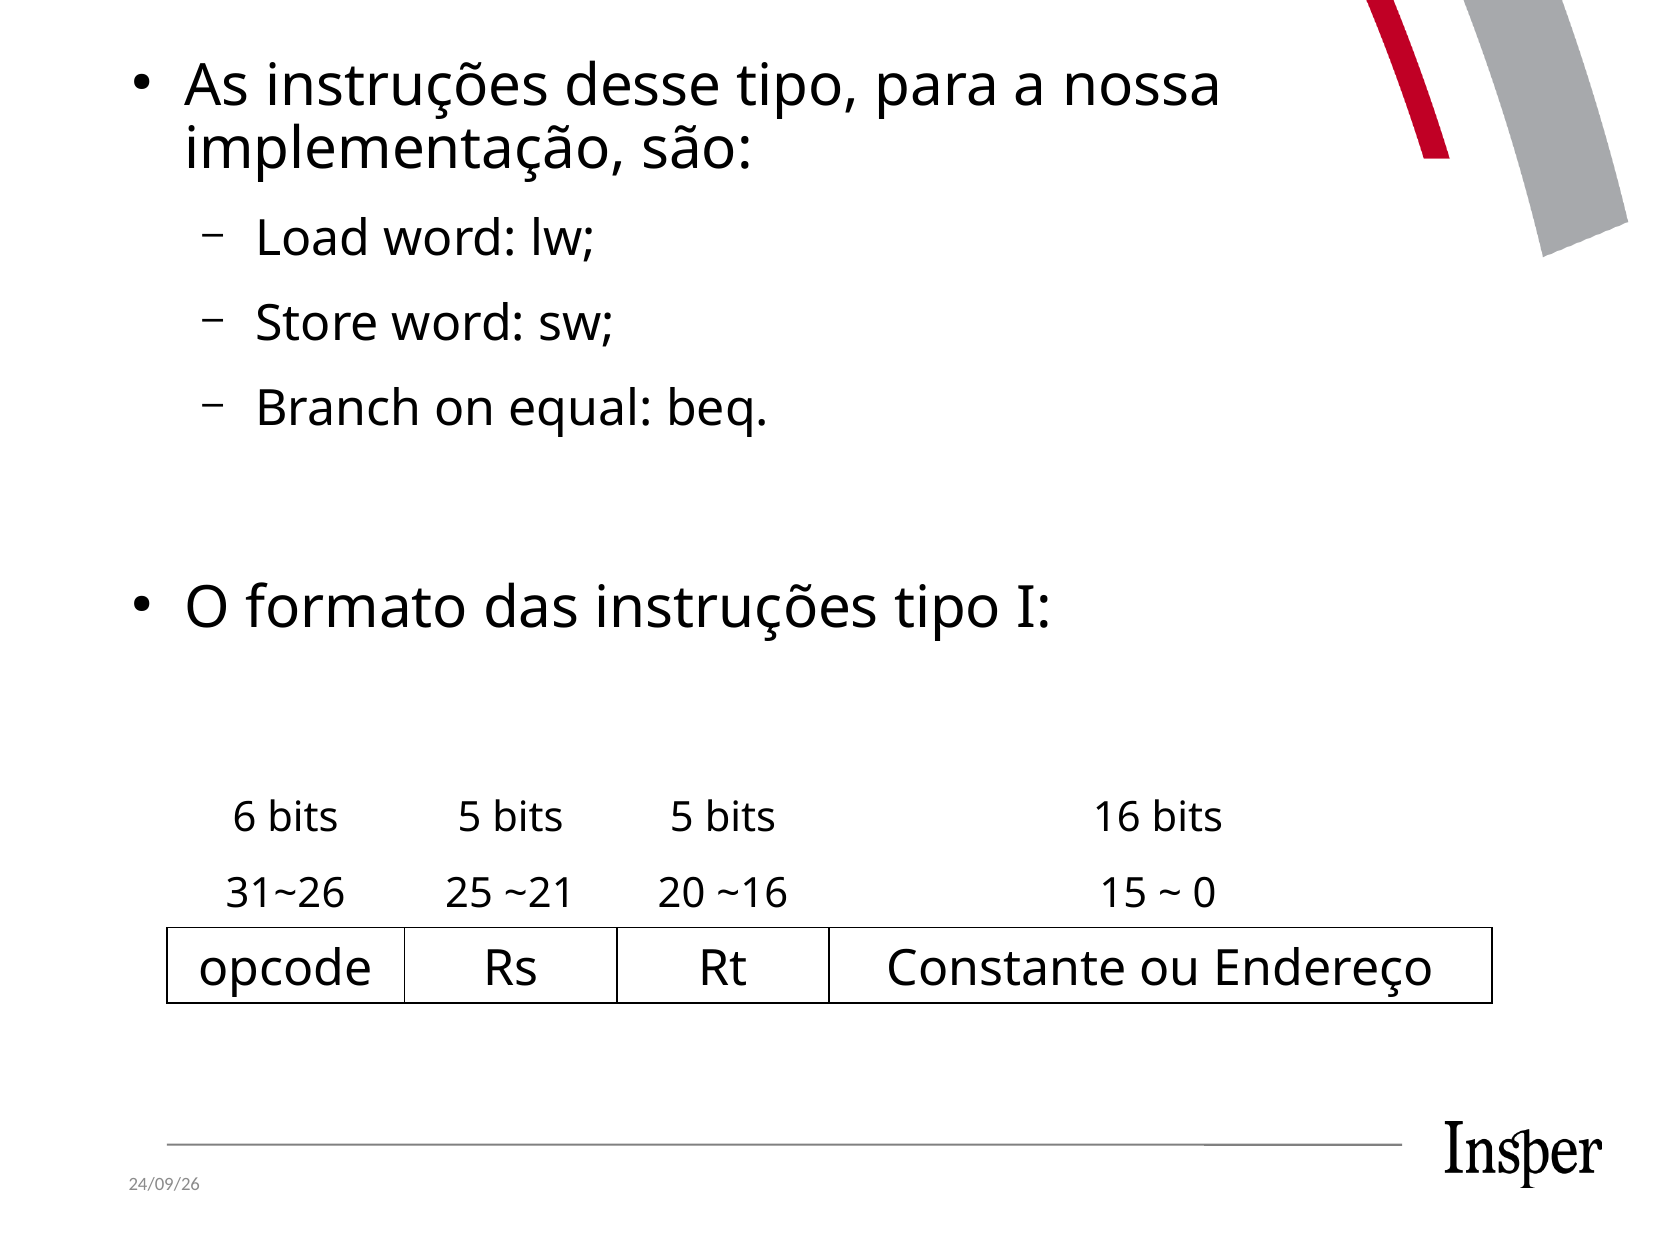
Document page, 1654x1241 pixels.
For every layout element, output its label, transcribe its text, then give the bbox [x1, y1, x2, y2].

text_box Rt [616, 927, 828, 1003]
text_box 6 bits 31~26 [166, 782, 404, 924]
text_box 5 bits 20 ~16 [616, 782, 829, 924]
text_box 16 bits 15 ~ 0 [829, 782, 1488, 924]
text_box Rs [404, 927, 616, 1003]
list As instruções desse tipo, para a nossa implementação, são: Load word: lw; Store word: sw; Branch on equal: beq. O formato das instruções tipo I: [113, 55, 1540, 1117]
text_box Constante ou Endereço [829, 927, 1492, 1004]
text_box opcode [166, 927, 404, 1003]
text_box 5 bits 25 ~21 [404, 782, 616, 924]
